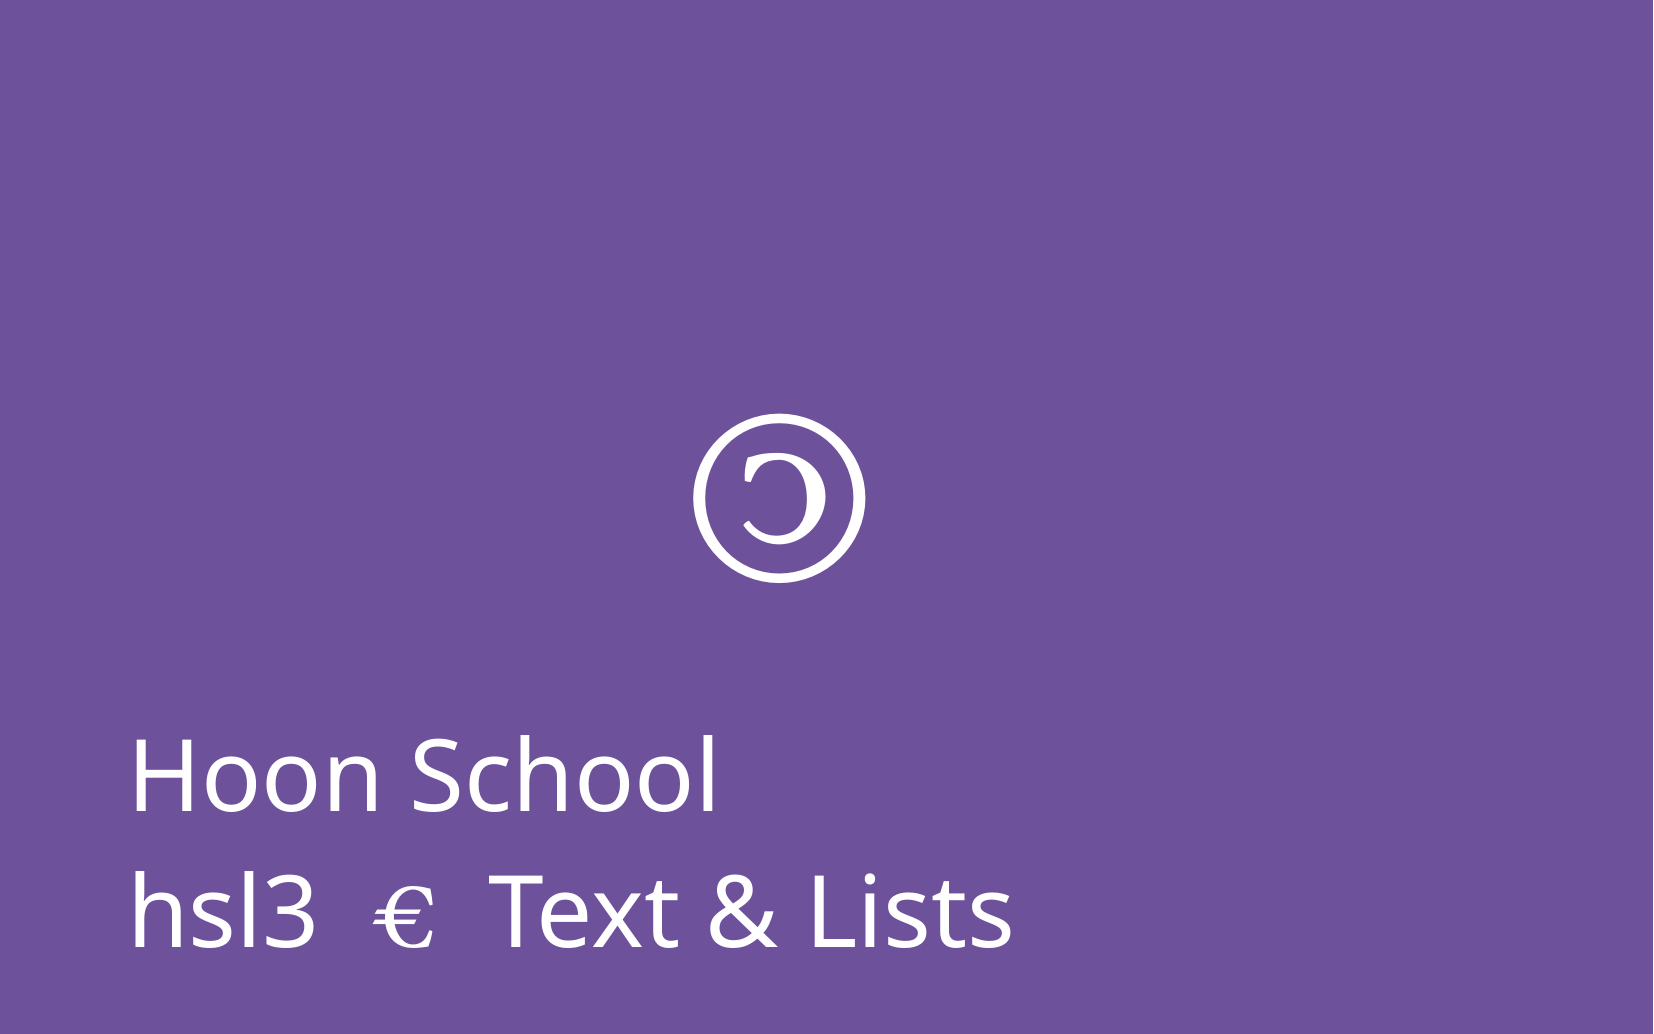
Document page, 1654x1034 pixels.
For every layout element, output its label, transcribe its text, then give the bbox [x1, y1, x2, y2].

text_box  [487, 262, 1088, 638]
text_box Hoon School hsl3  Text & Lists [112, 696, 1538, 952]
